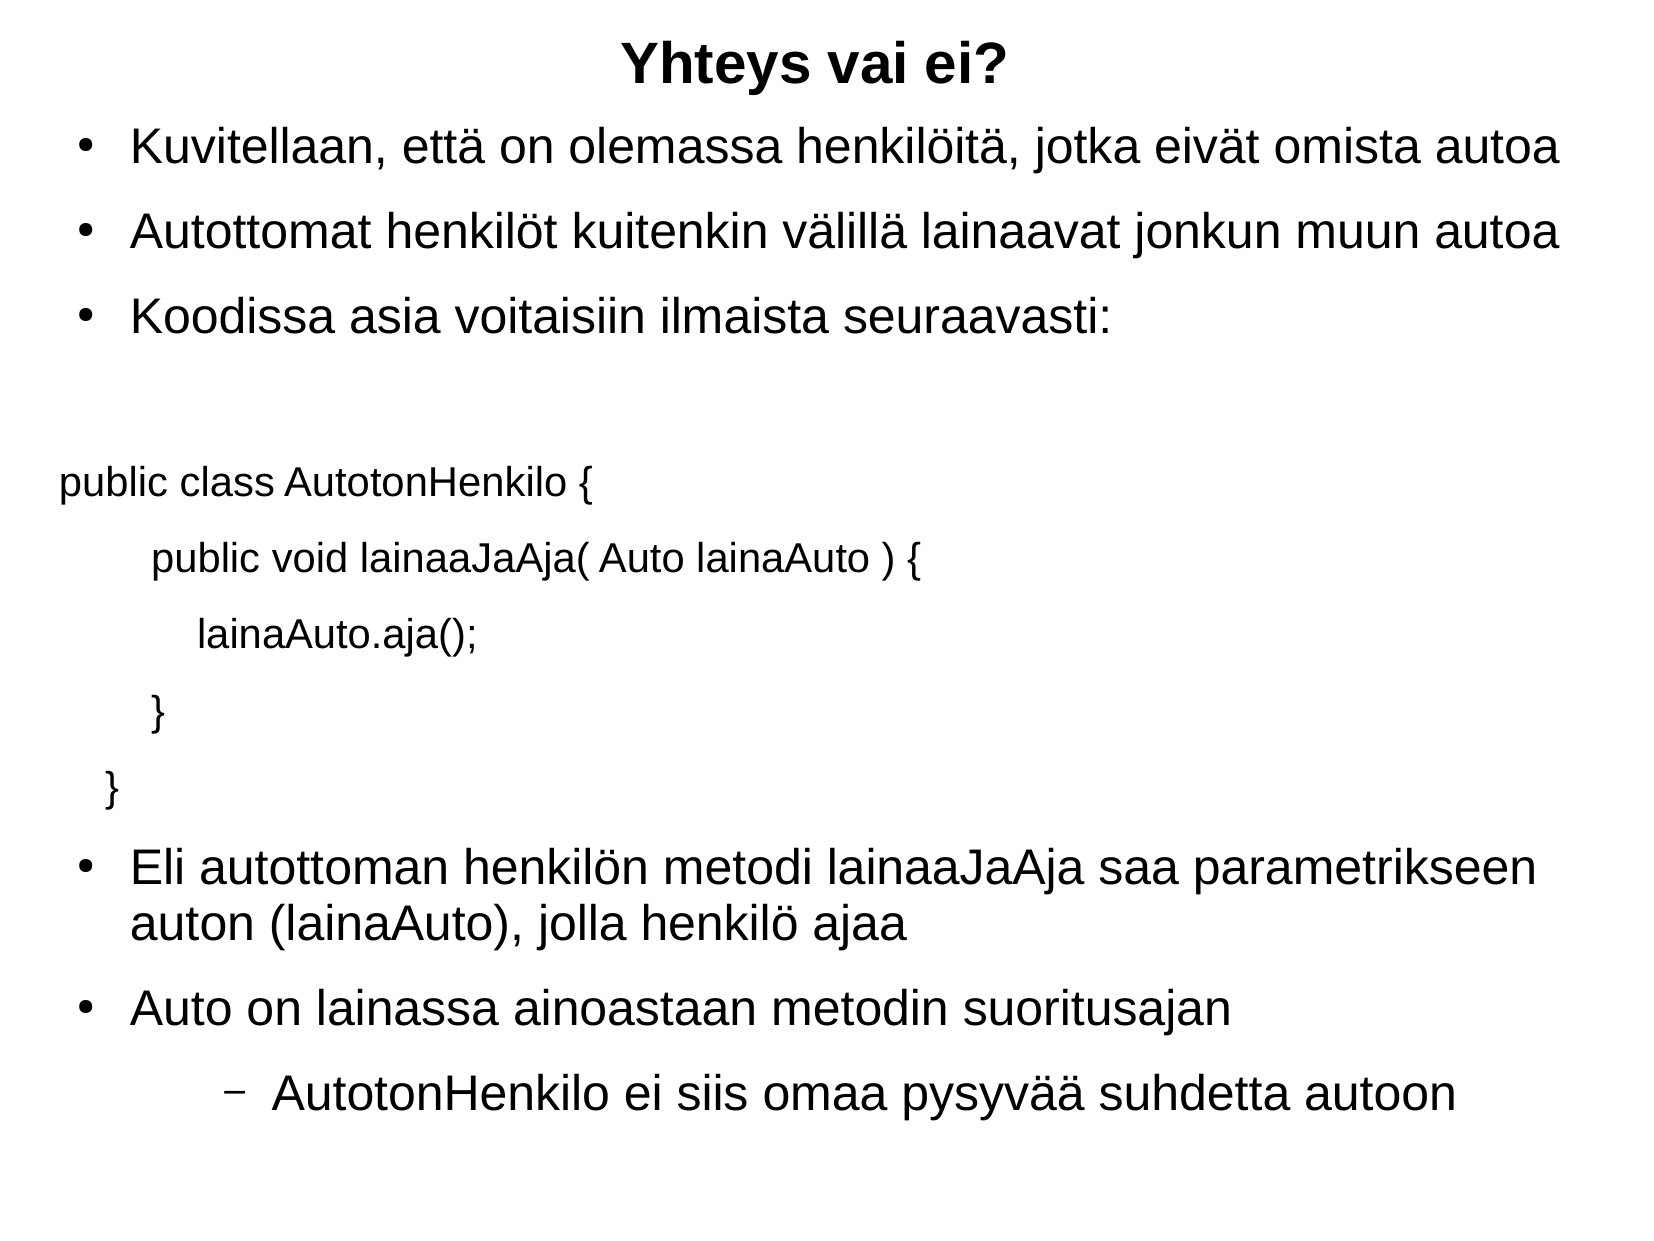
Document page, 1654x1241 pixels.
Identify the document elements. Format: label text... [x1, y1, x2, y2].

text_box [324, 1003, 355, 1075]
title Yhteys vai ei? [59, 30, 1571, 96]
list Kuvitellaan, että on olemassa henkilöitä, jotka eivät omista autoa Autottomat henkilöt kuitenkin välillä lainaavat jonkun muun autoa Koodissa asia voitaisiin ilmaista seuraavasti: public class AutotonHenkilo { public void lainaaJaAja( Auto lainaAuto ) { lainaAuto.aja(); } } Eli autottoman henkilön metodi lainaaJaAja saa parametrikseen auton (lainaAuto), jolla henkilö ajaa Auto on lainassa ainoastaan metodin suoritusajan AutotonHenkilo ei siis omaa pysyvää suhdetta autoon [59, 118, 1571, 1182]
